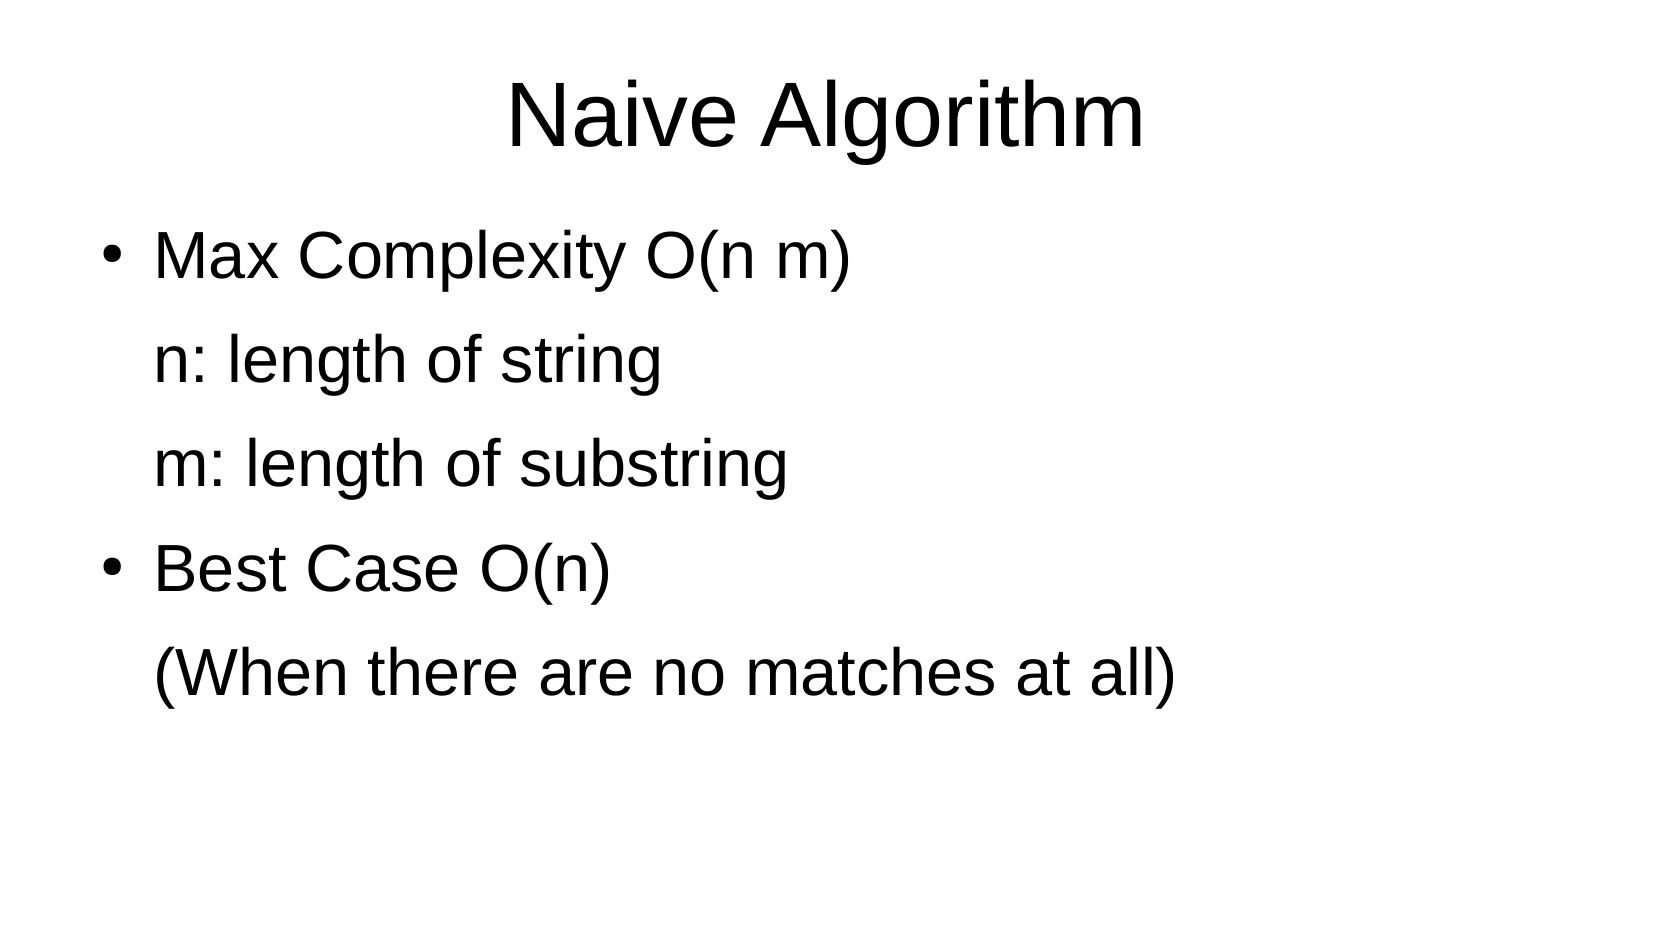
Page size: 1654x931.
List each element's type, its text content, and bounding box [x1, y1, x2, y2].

title Naive Algorithm [82, 37, 1571, 193]
list Max Complexity O(n m) n: length of string m: length of substring Best Case O(n) (When there are no matches at all) [82, 217, 1571, 758]
